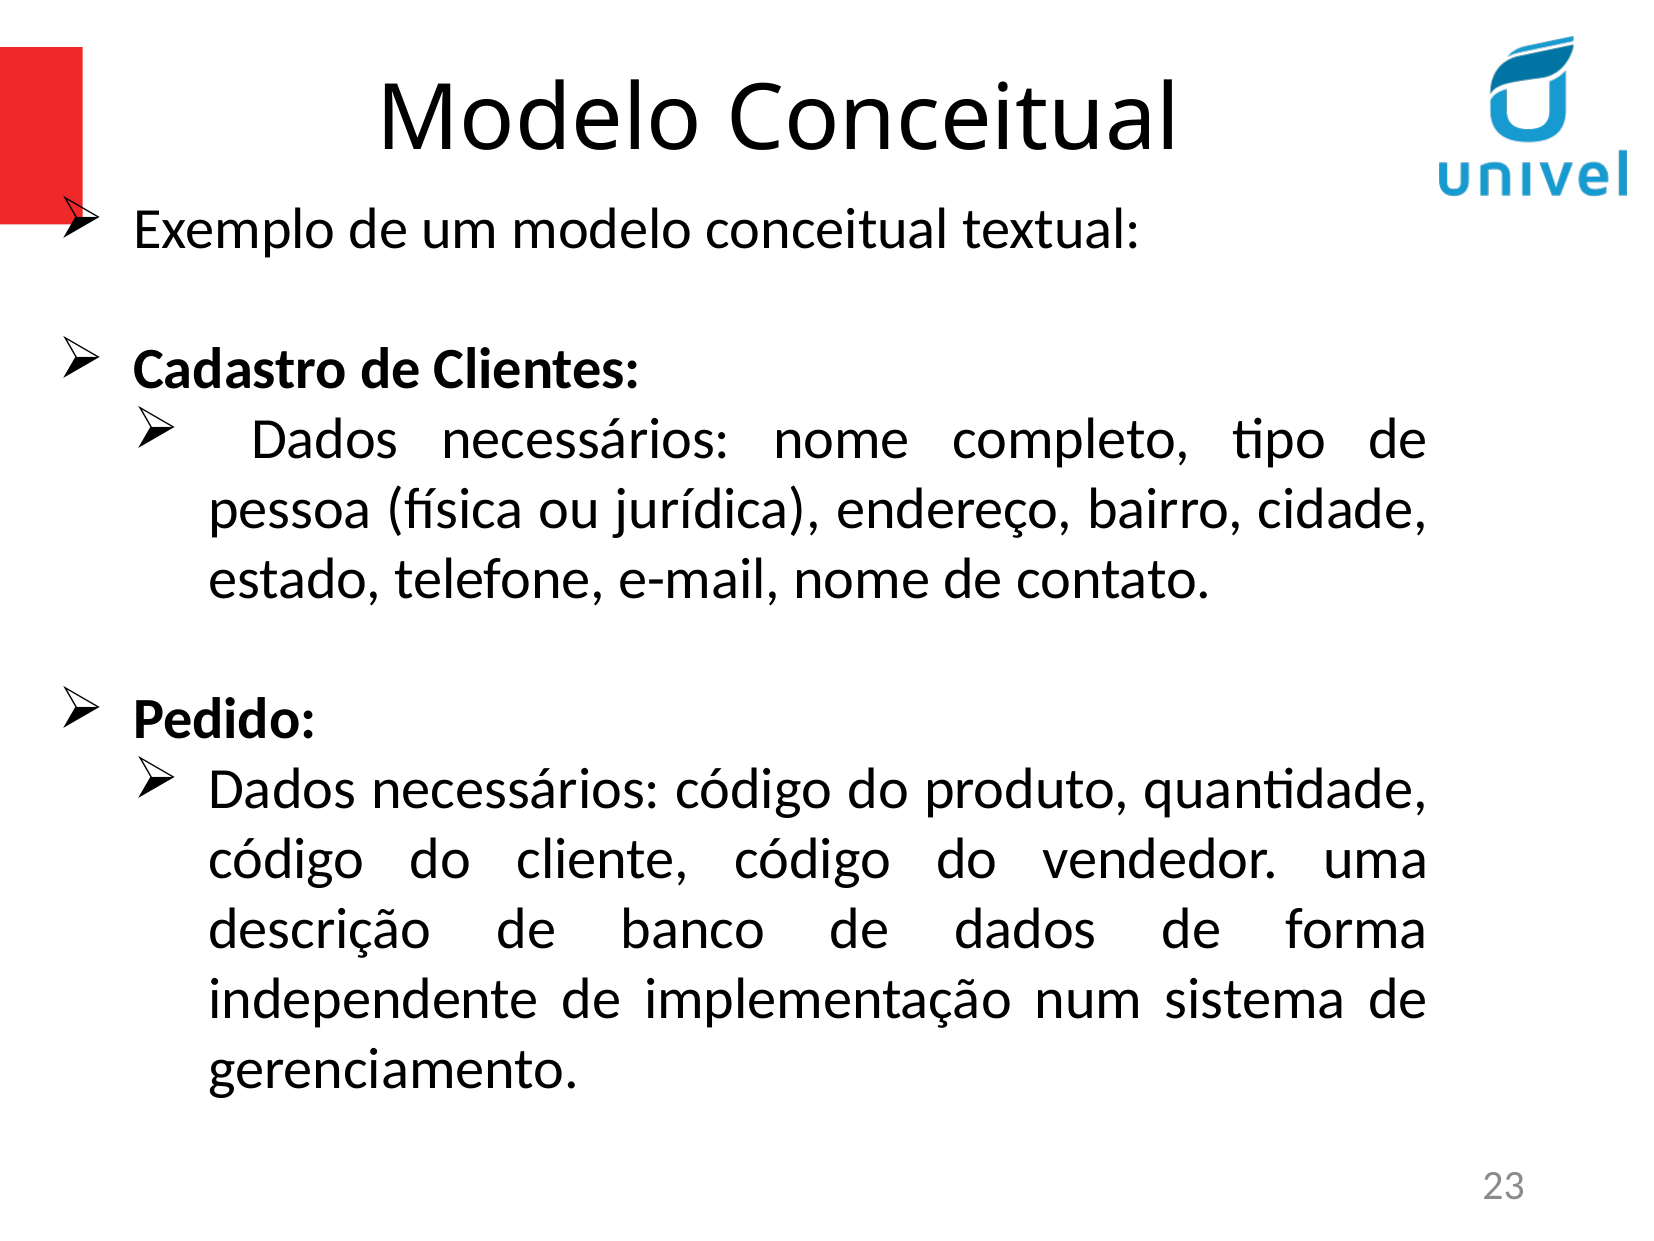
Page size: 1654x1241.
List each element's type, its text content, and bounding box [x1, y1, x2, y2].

title Modelo Conceitual [65, 0, 1492, 240]
slide_number <número> [1167, 1149, 1540, 1216]
picture [1492, 15, 1634, 217]
text_box Exemplo de um modelo conceitual textual: Cadastro de Clientes: Dados necessários: nome completo, tipo de pessoa (física ou jurídica), endereço, bairro, cidade, estado, telefone, e-mail, nome de contato. Pedido: Dados necessários: código do produto, quantidade, código do cliente, código do vendedor. uma descrição de banco de dados de forma independente de implementação num sistema de gerenciamento. [43, 182, 1444, 1108]
